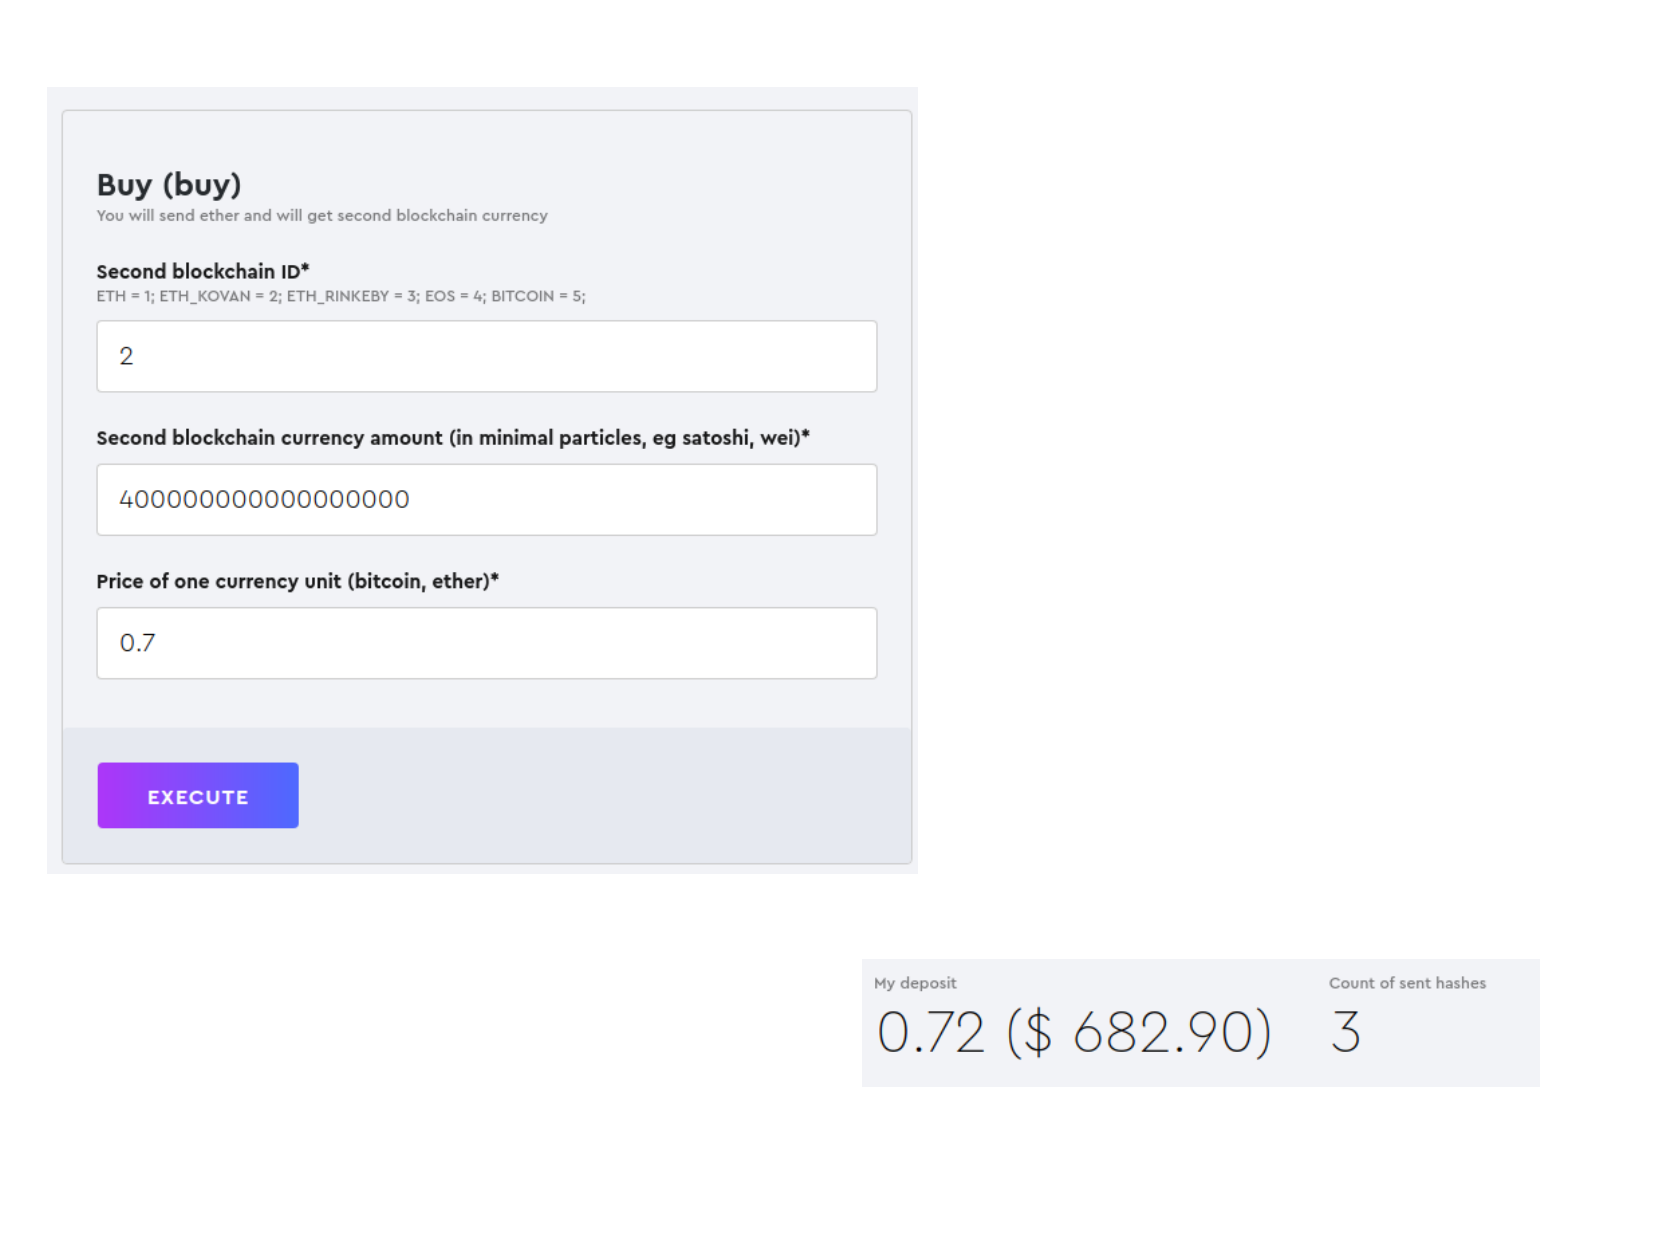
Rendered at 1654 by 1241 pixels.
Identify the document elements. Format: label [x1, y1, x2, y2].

picture [47, 87, 918, 875]
picture [862, 959, 1540, 1087]
